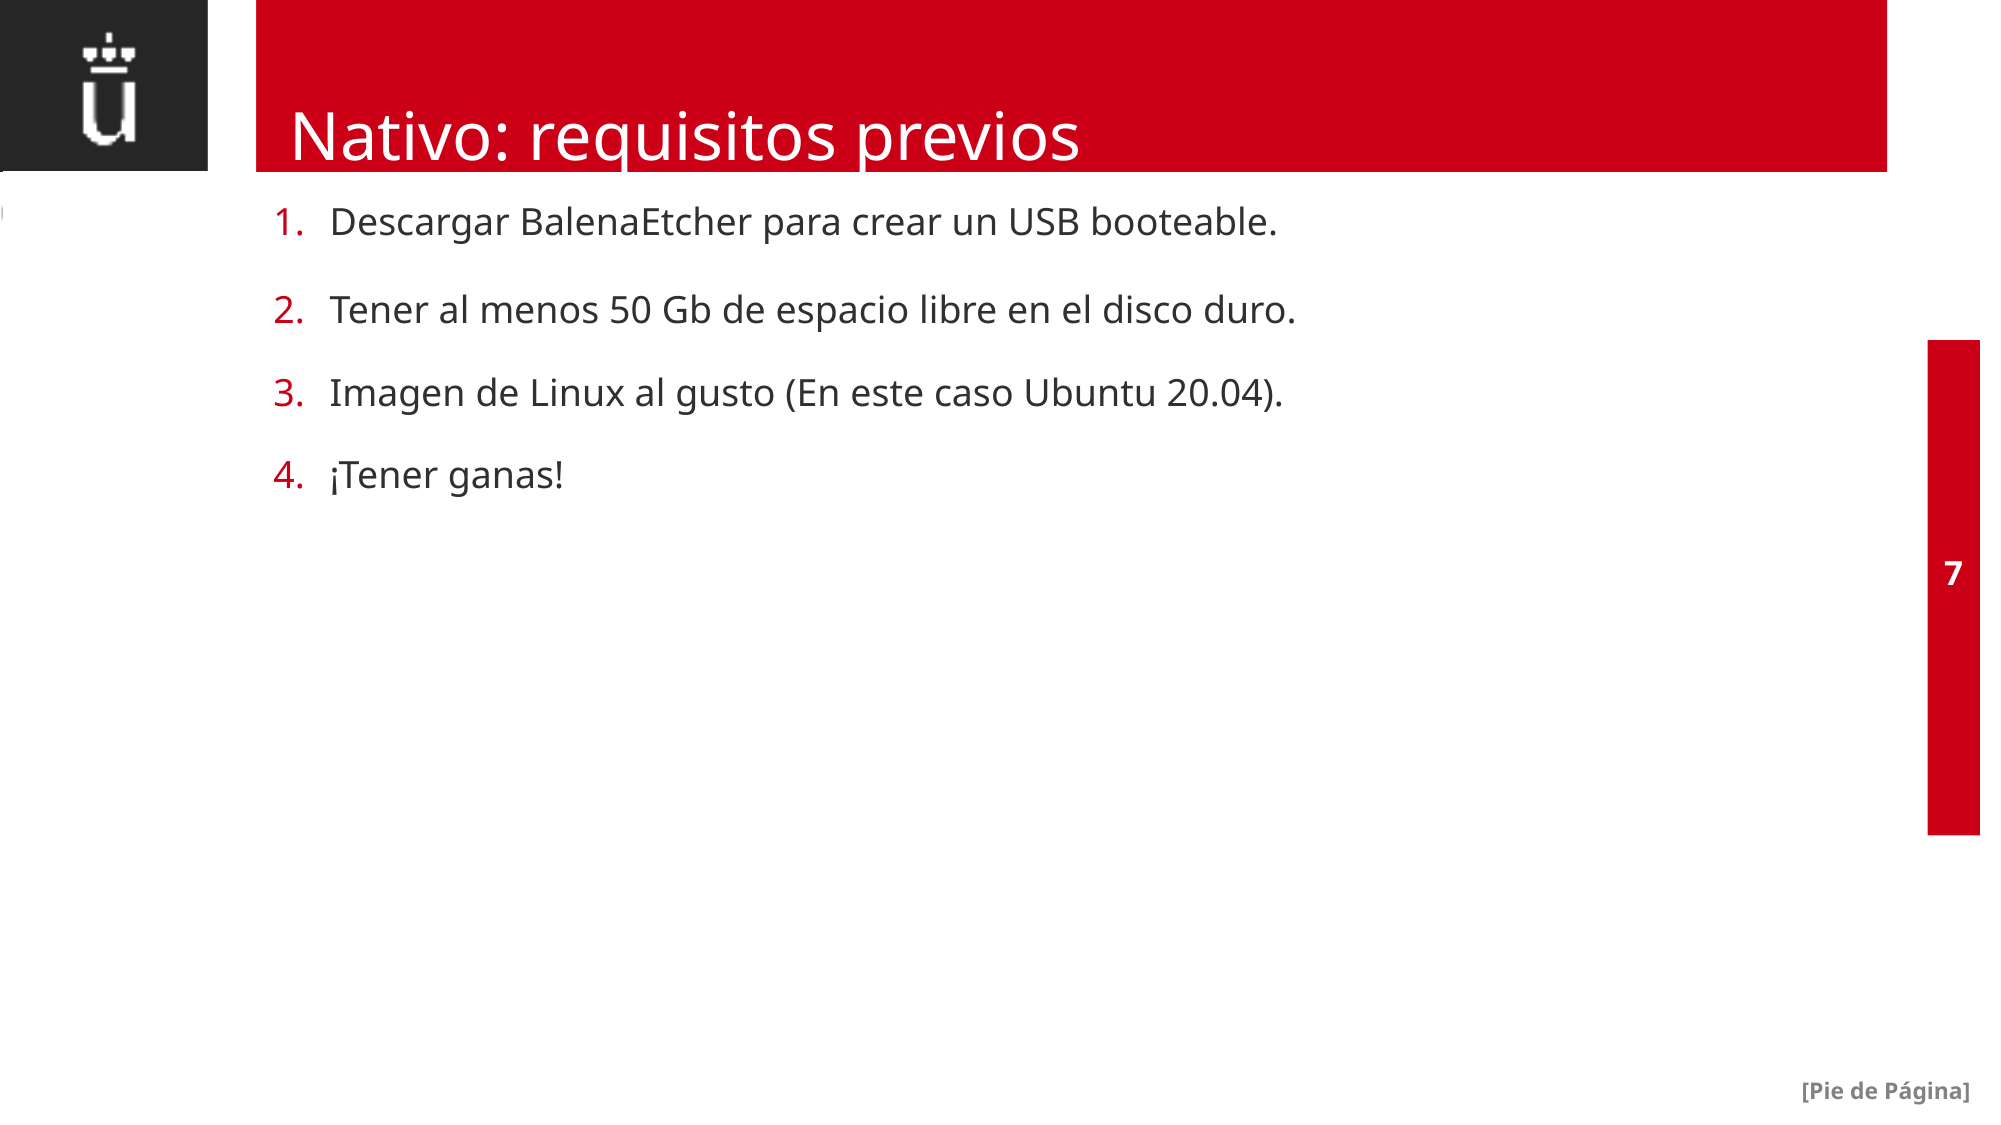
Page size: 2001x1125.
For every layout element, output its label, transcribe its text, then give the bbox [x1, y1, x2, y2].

list Descargar BalenaEtcher para crear un USB booteable. Tener al menos 50 Gb de espacio libre en el disco duro. Imagen de Linux al gusto (En este caso Ubuntu 20.04). ¡Tener ganas! [258, 190, 1890, 1052]
footer [Pie de Página] [671, 1060, 1986, 1121]
title Nativo: requisitos previos [274, 9, 1890, 182]
slide_number <number> [1898, 544, 2001, 605]
picture [0, 0, 259, 296]
